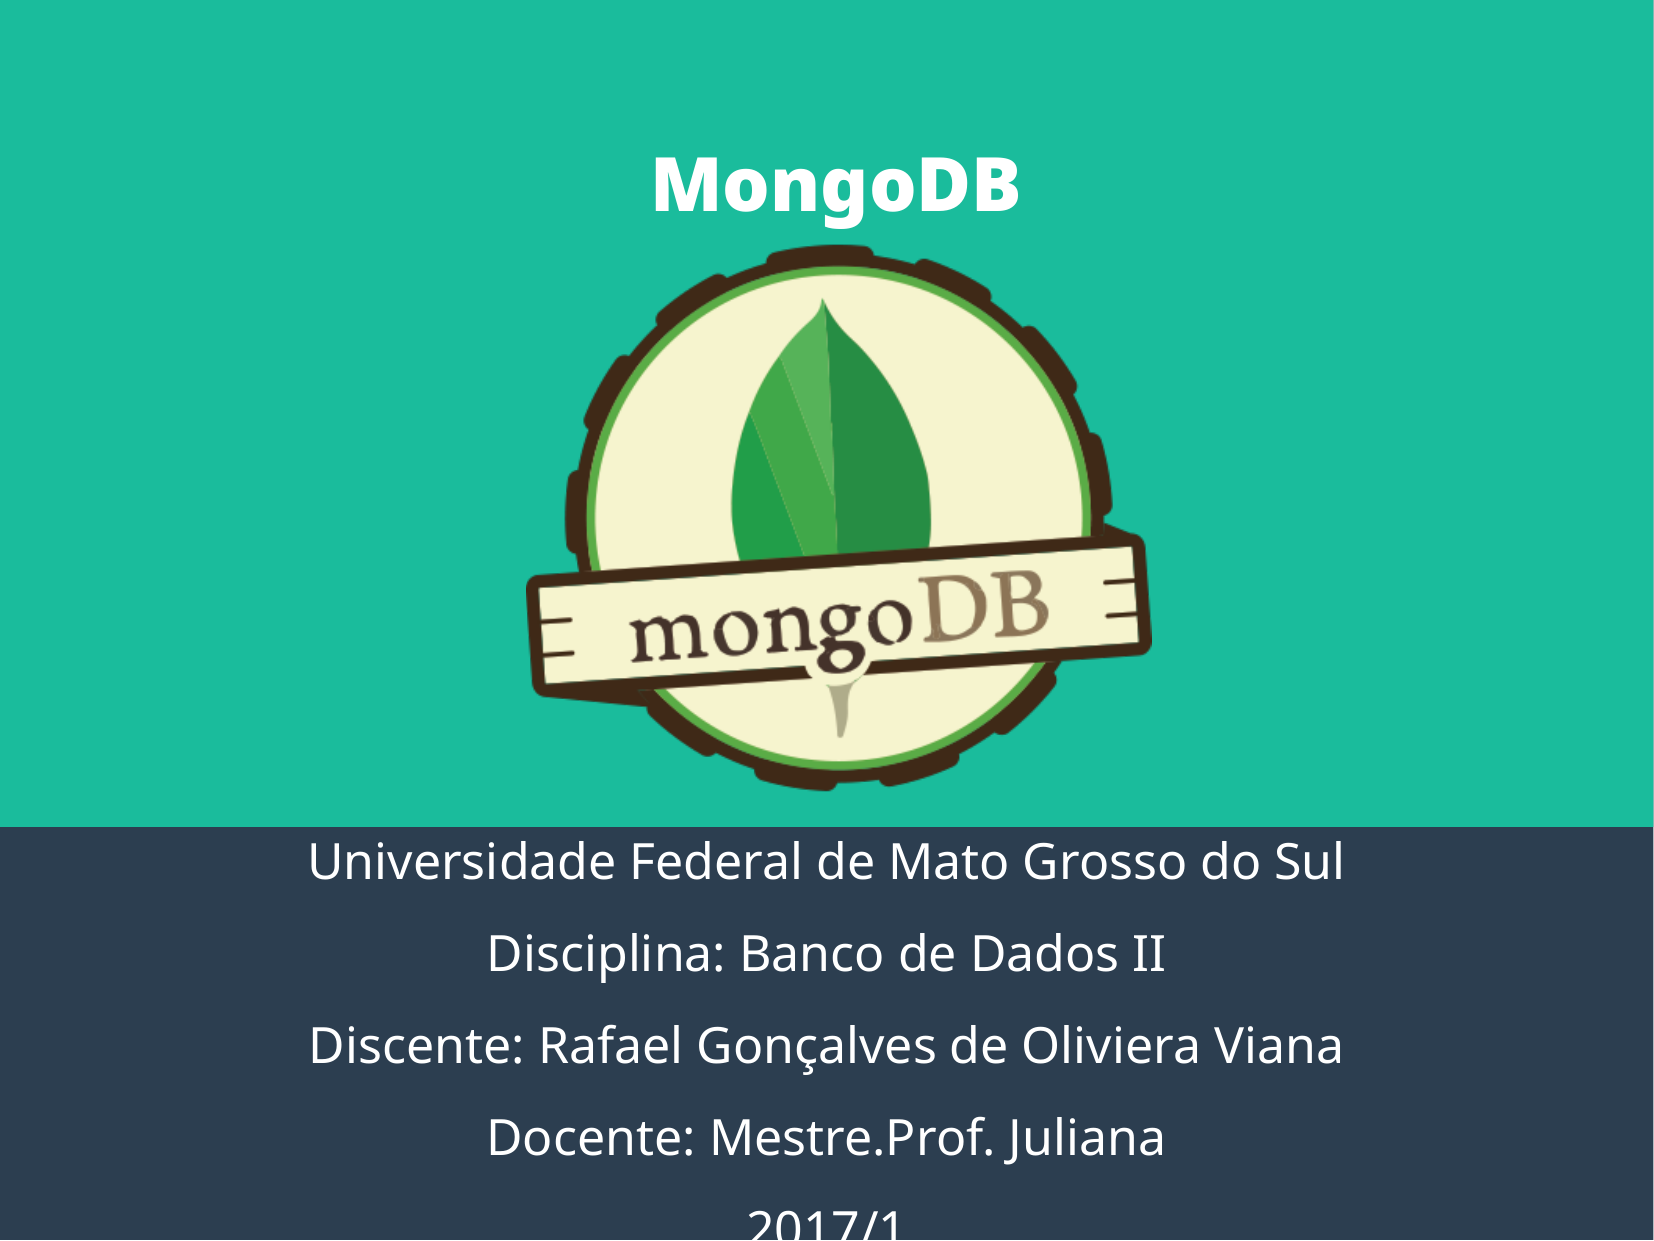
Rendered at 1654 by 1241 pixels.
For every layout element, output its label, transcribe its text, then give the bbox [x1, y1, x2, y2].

title MongoDB [59, 47, 1595, 266]
subtitle Universidade Federal de Mato Grosso do Sul Disciplina: Banco de Dados II Discente: Rafael Gonçalves de Oliviera Viana Docente: Mestre.Prof. Juliana 2017/1 [59, 855, 1595, 1241]
picture [526, 206, 1152, 832]
